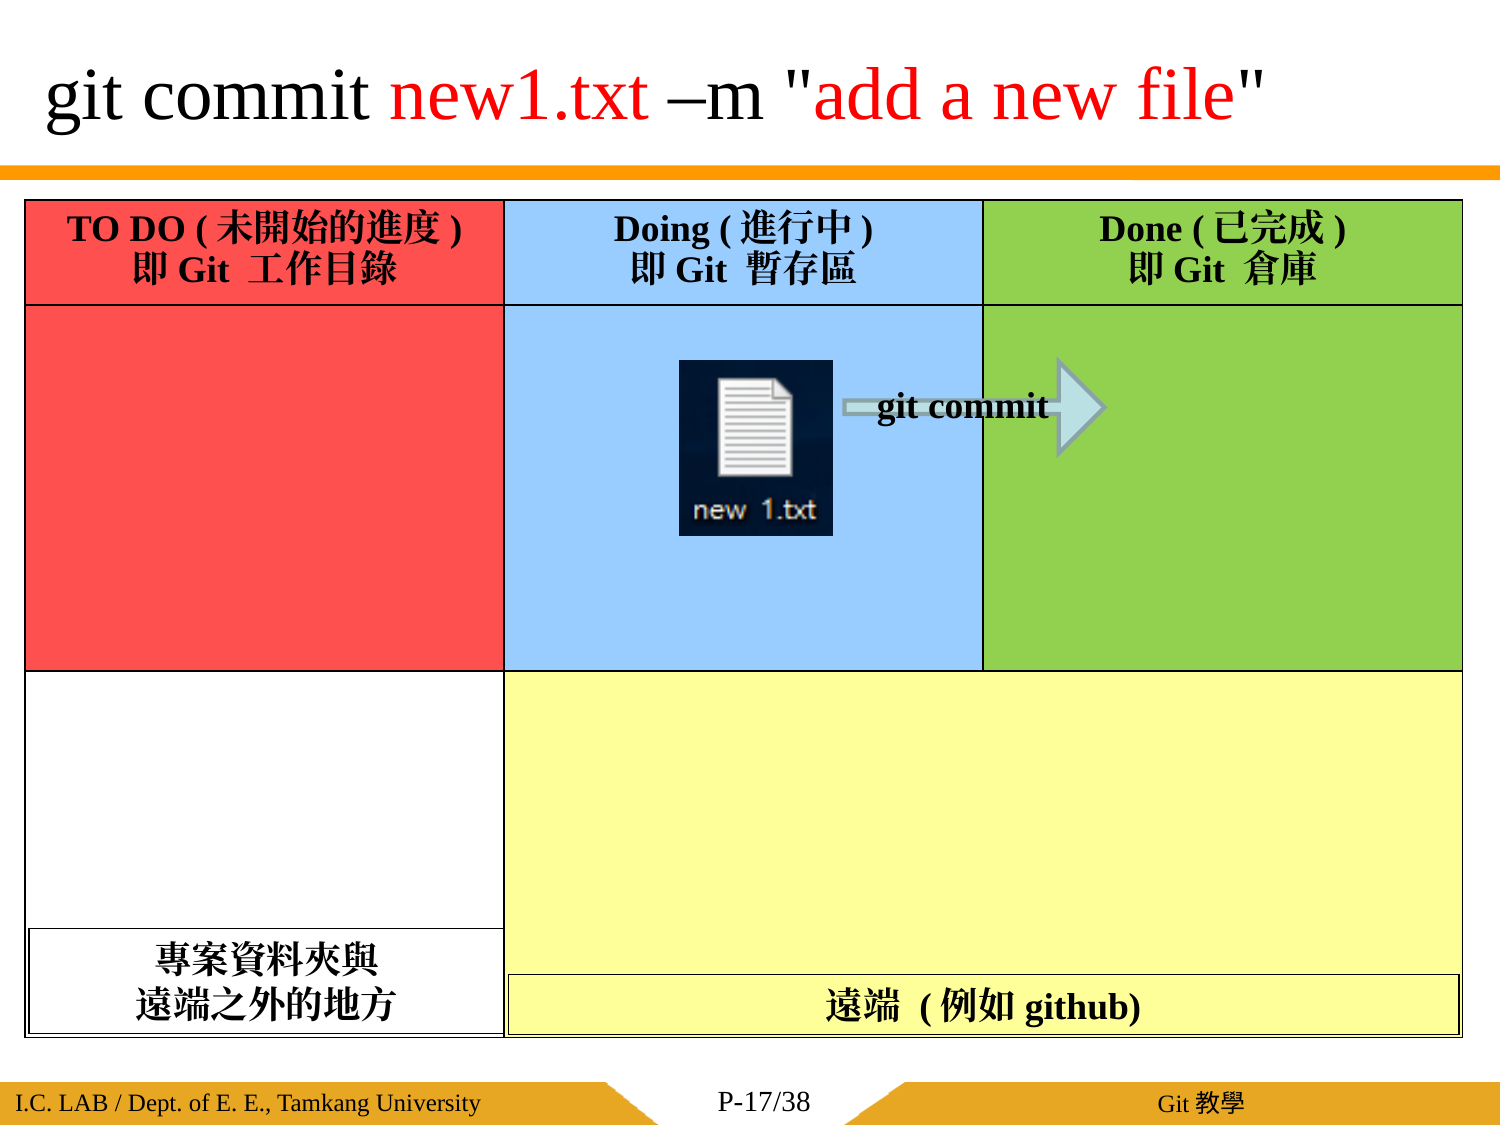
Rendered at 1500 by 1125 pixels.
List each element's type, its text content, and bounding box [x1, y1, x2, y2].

table_cell [505, 306, 982, 670]
text_box [1058, 361, 1105, 454]
table_cell [26, 306, 503, 670]
picture [679, 360, 833, 536]
table_cell [984, 306, 1462, 670]
text_box 專案資料夾與 遠端之外的地方 [29, 928, 505, 1034]
table_cell [505, 672, 1462, 1037]
text_box git commit [861, 373, 1070, 434]
text_box 遠端 (例如github) [508, 974, 1459, 1035]
text_box [844, 400, 861, 415]
title git commit new1.txt –m "add a new file" [29, 19, 1459, 161]
table_header Done (已完成) 即Git 倉庫 [984, 201, 1462, 304]
table_header Doing (進行中) 即Git 暫存區 [505, 201, 982, 304]
table_header TO DO (未開始的進度) 即Git 工作目錄 [26, 201, 503, 304]
picture [842, 1082, 1500, 1125]
picture [0, 1082, 658, 1125]
table_cell [26, 672, 503, 1037]
